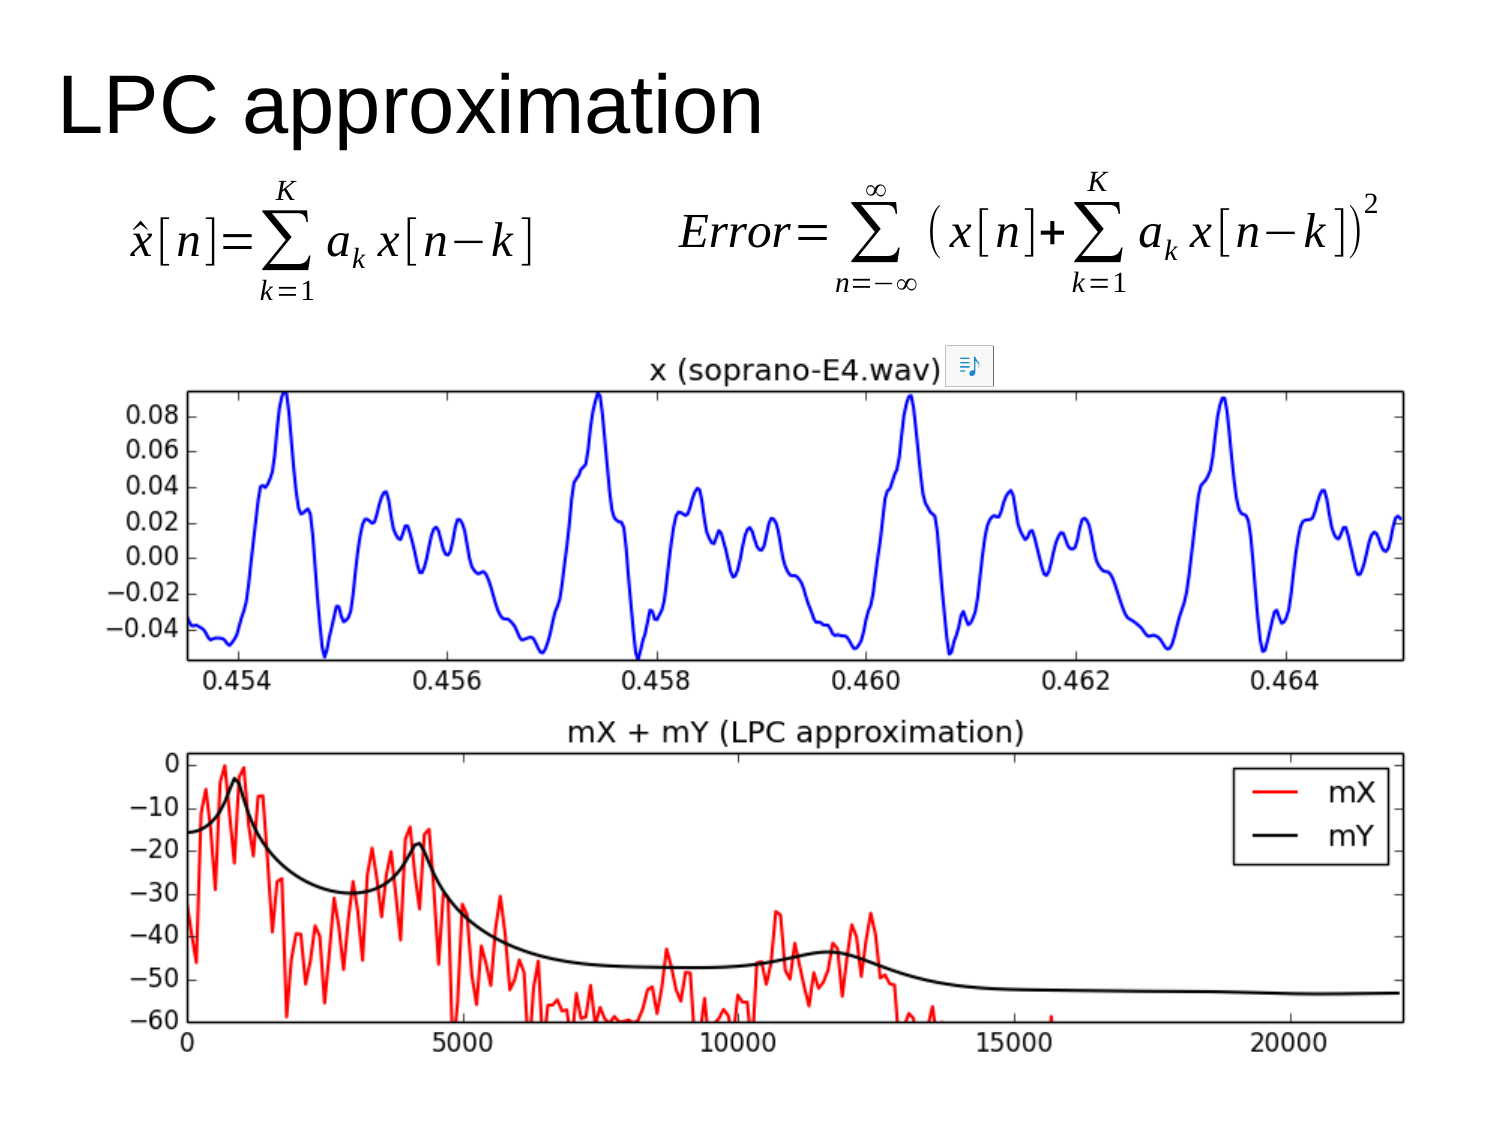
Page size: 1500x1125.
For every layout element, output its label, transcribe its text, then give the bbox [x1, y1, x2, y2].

picture [79, 331, 1430, 1082]
title LPC approximation [57, 19, 1283, 190]
text_box [945, 345, 995, 388]
chart [120, 174, 541, 307]
chart [670, 165, 1385, 299]
